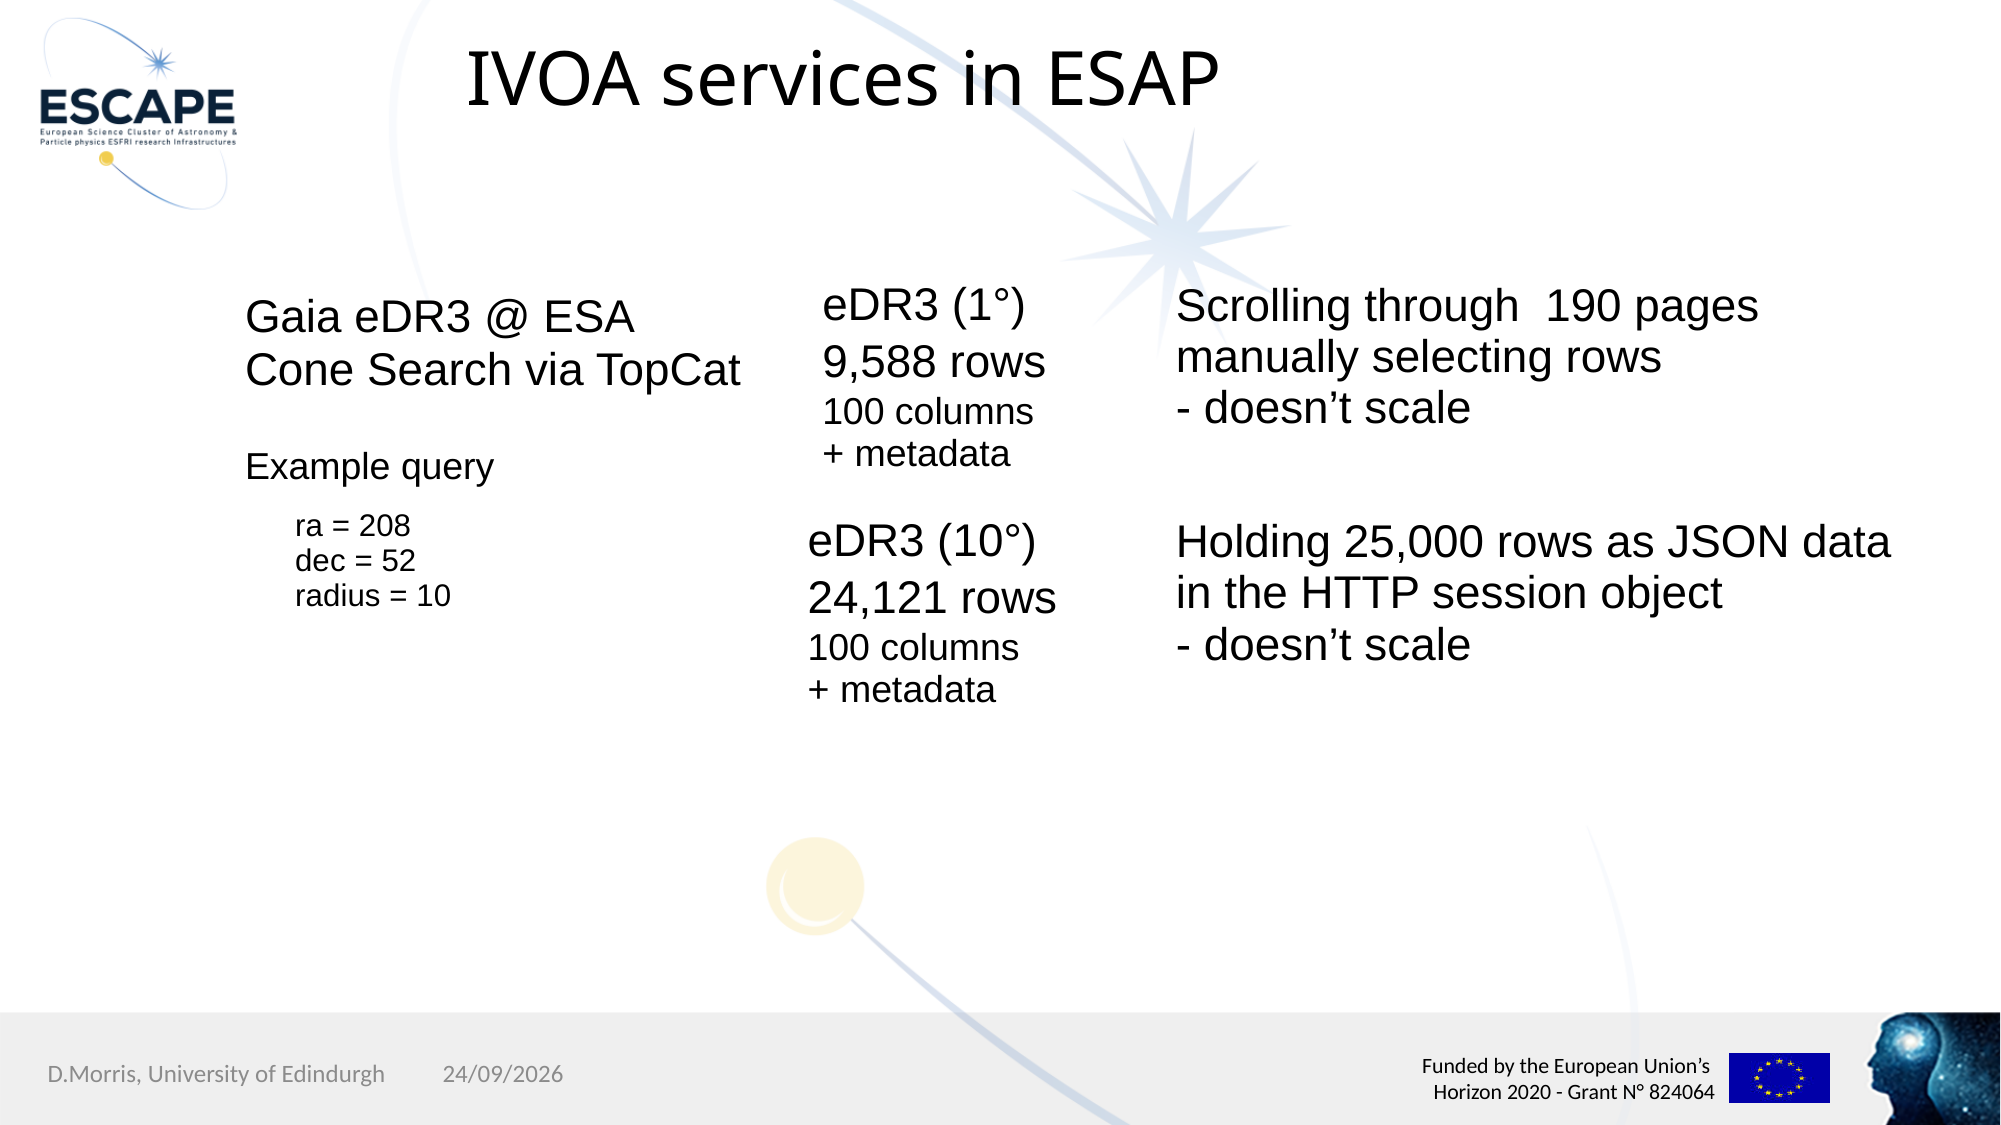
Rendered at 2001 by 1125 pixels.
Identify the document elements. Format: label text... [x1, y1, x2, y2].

text_box Gaia eDR3 @ ESA [230, 283, 650, 336]
text_box 100 columns + metadata [792, 619, 1153, 718]
text_box Example query [230, 438, 510, 496]
slide_number 05/08/2021 [427, 1042, 684, 1103]
text_box Scrolling through 190 pages manually selecting rows - doesn’t scale [1161, 272, 1914, 493]
text_box ra = 208 dec = 52 radius = 10 [280, 501, 467, 621]
text_box eDR3 (1°) [807, 271, 1271, 338]
text_box 100 columns + metadata [807, 382, 1161, 482]
picture [0, 0, 2001, 1125]
footer D.Morris, University of Edindurgh [32, 1042, 414, 1103]
text_box 9,588 rows [807, 338, 1142, 446]
text_box eDR3 (10°) [792, 507, 1163, 574]
text_box Cone Search via TopCat [230, 336, 757, 403]
title IVOA services in ESAP [450, 11, 1489, 150]
text_box 24,121 rows [792, 574, 1128, 682]
text_box Holding 25,000 rows as JSON data in the HTTP session object - doesn’t scale [1161, 508, 1914, 729]
